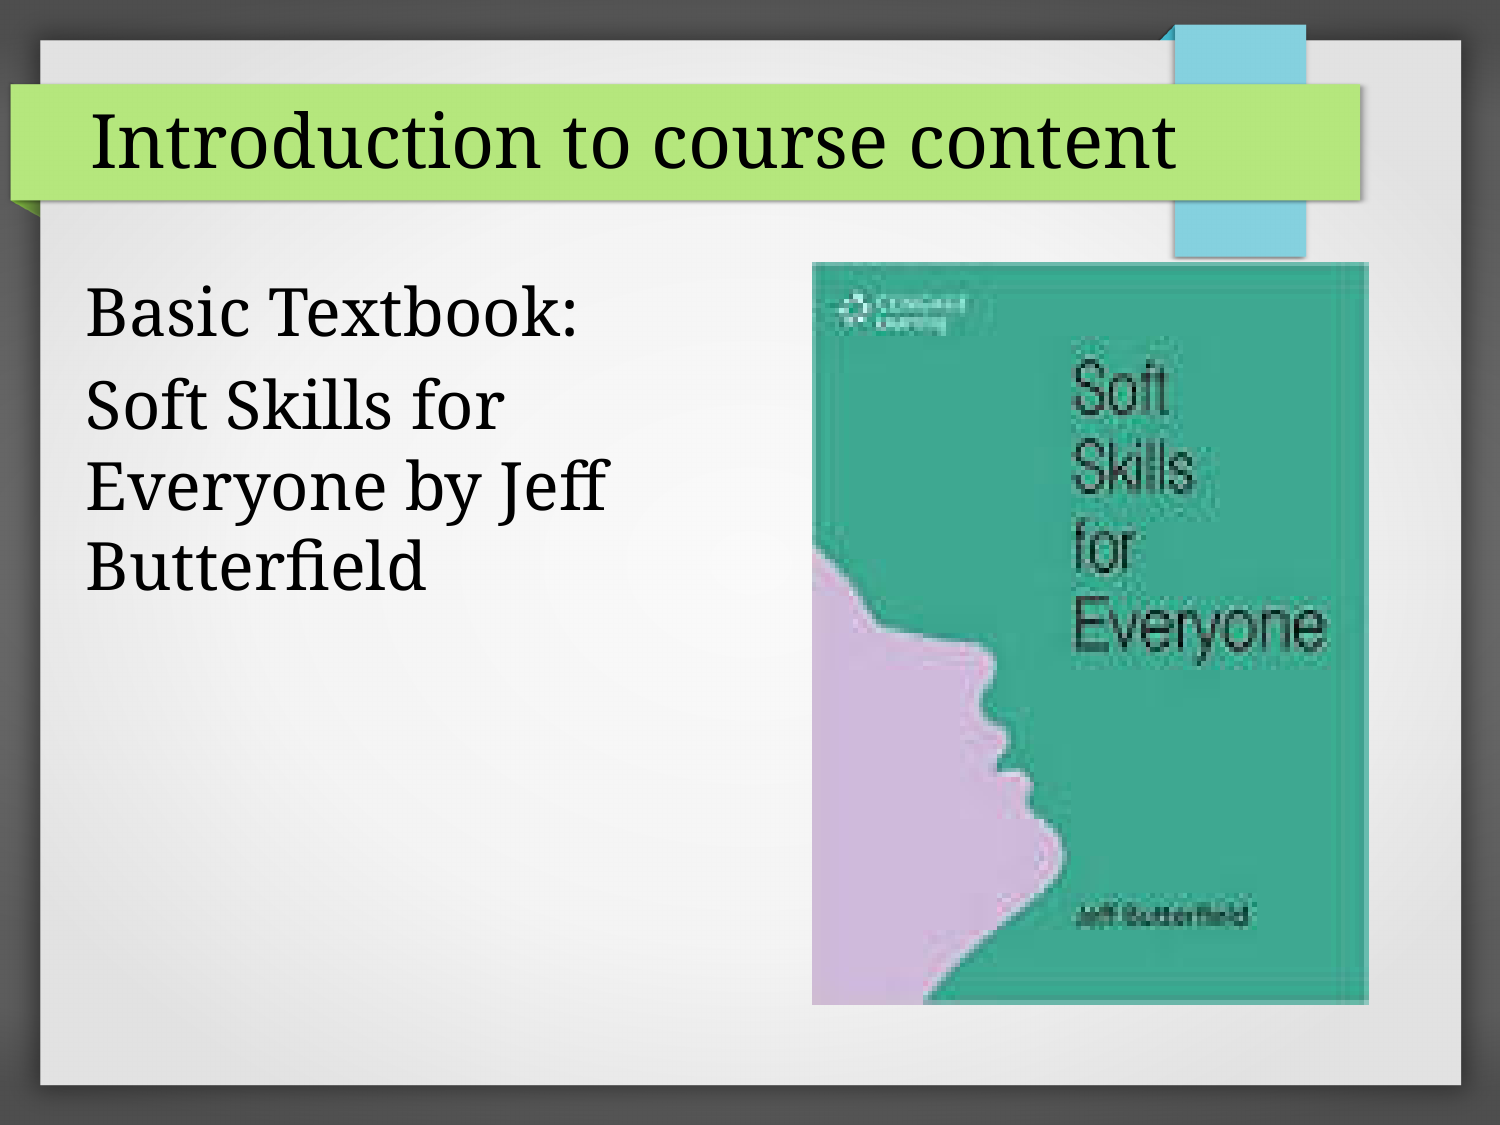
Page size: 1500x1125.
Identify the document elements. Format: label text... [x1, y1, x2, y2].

picture [0, 0, 1500, 1125]
title Introduction to course content [75, 45, 1425, 233]
list Basic Textbook: Soft Skills for Everyone by Jeff Butterfield [70, 262, 740, 1005]
